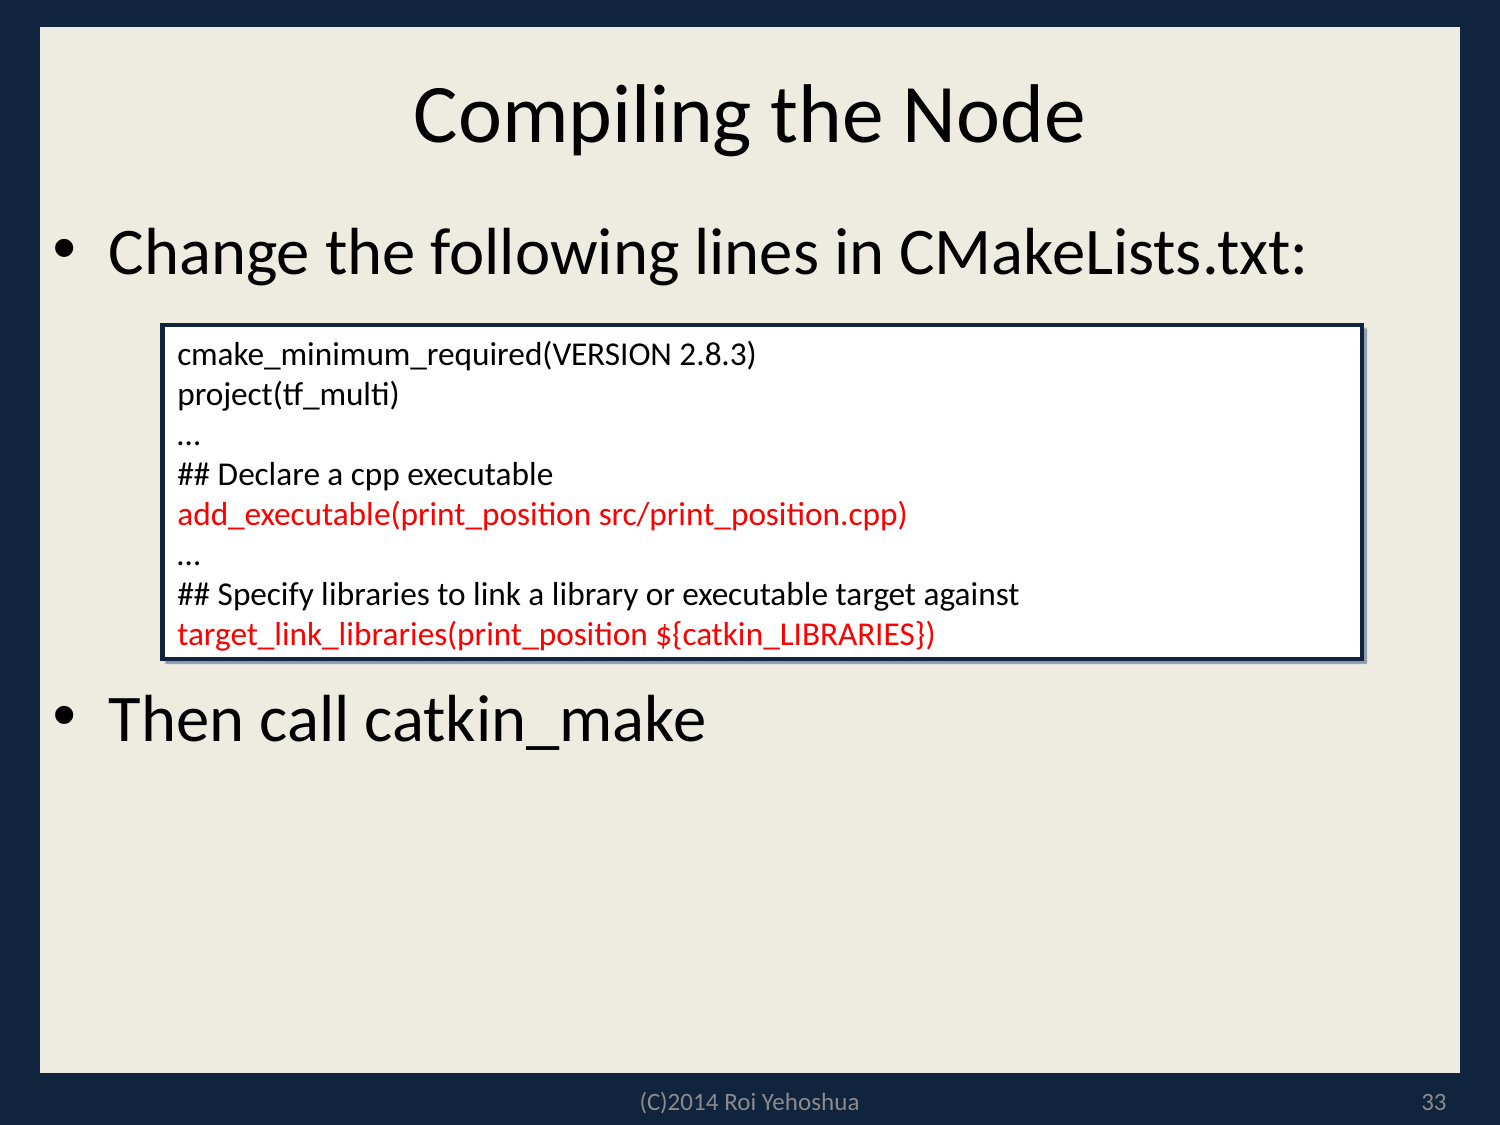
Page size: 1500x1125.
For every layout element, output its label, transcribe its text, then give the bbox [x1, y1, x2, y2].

slide_number <number> [1111, 1080, 1462, 1125]
title Compiling the Node [37, 31, 1463, 188]
footer (C)2014 Roi Yehoshua [512, 1074, 988, 1125]
list Change the following lines in CMakeLists.txt: Then call catkin_make [37, 200, 1463, 1080]
text_box cmake_minimum_required(VERSION 2.8.3) project(tf_multi) … ## Declare a cpp executable add_executable(print_position src/print_position.cpp) … ## Specify libraries to link a library or executable target against target_link_libraries(print_position ${catkin_LIBRARIES}) [162, 324, 1363, 660]
